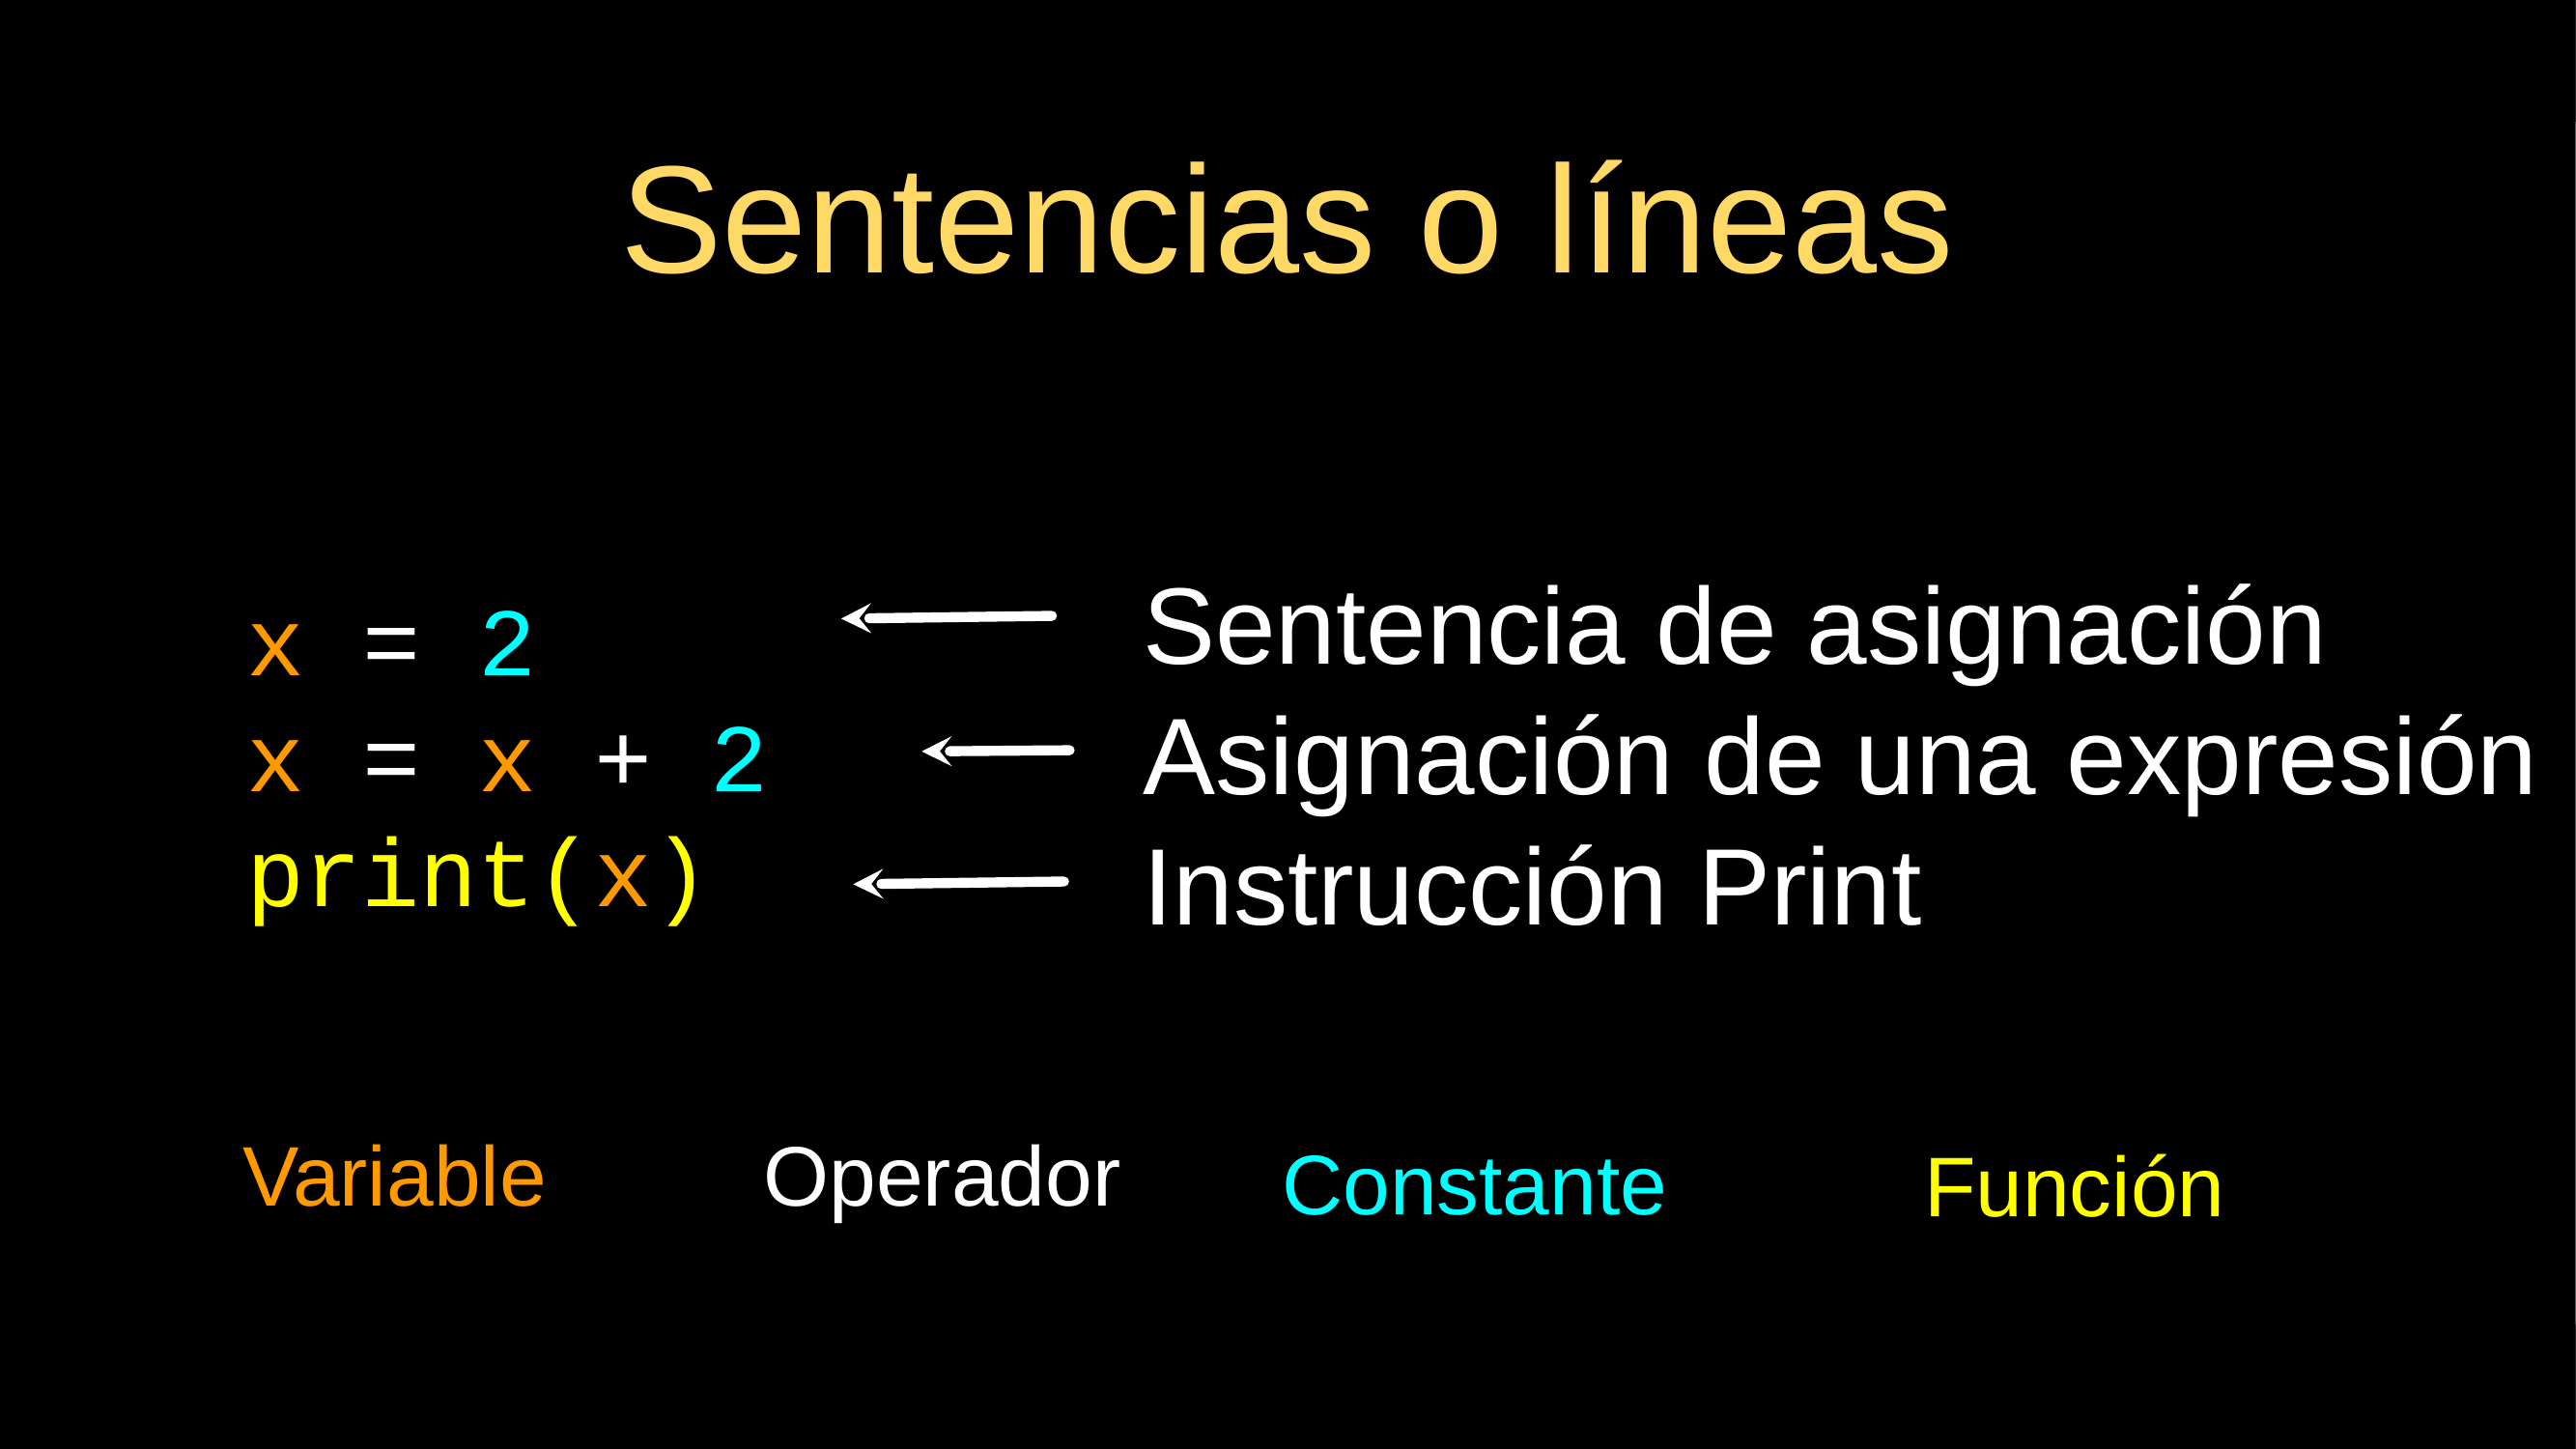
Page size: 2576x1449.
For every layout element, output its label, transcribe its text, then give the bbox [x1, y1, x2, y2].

text_box x = 2 x = x + 2 print(x) [245, 432, 881, 1073]
text_box Constante [1280, 1122, 1670, 1238]
text_box Operador [744, 1115, 1142, 1231]
title Sentencias o líneas [128, 124, 2448, 300]
text_box Variable [209, 1115, 581, 1231]
text_box Sentencia de asignación Asignación de una expresión Instrucción Print [1143, 430, 2539, 1071]
text_box Función [1836, 1125, 2313, 1241]
